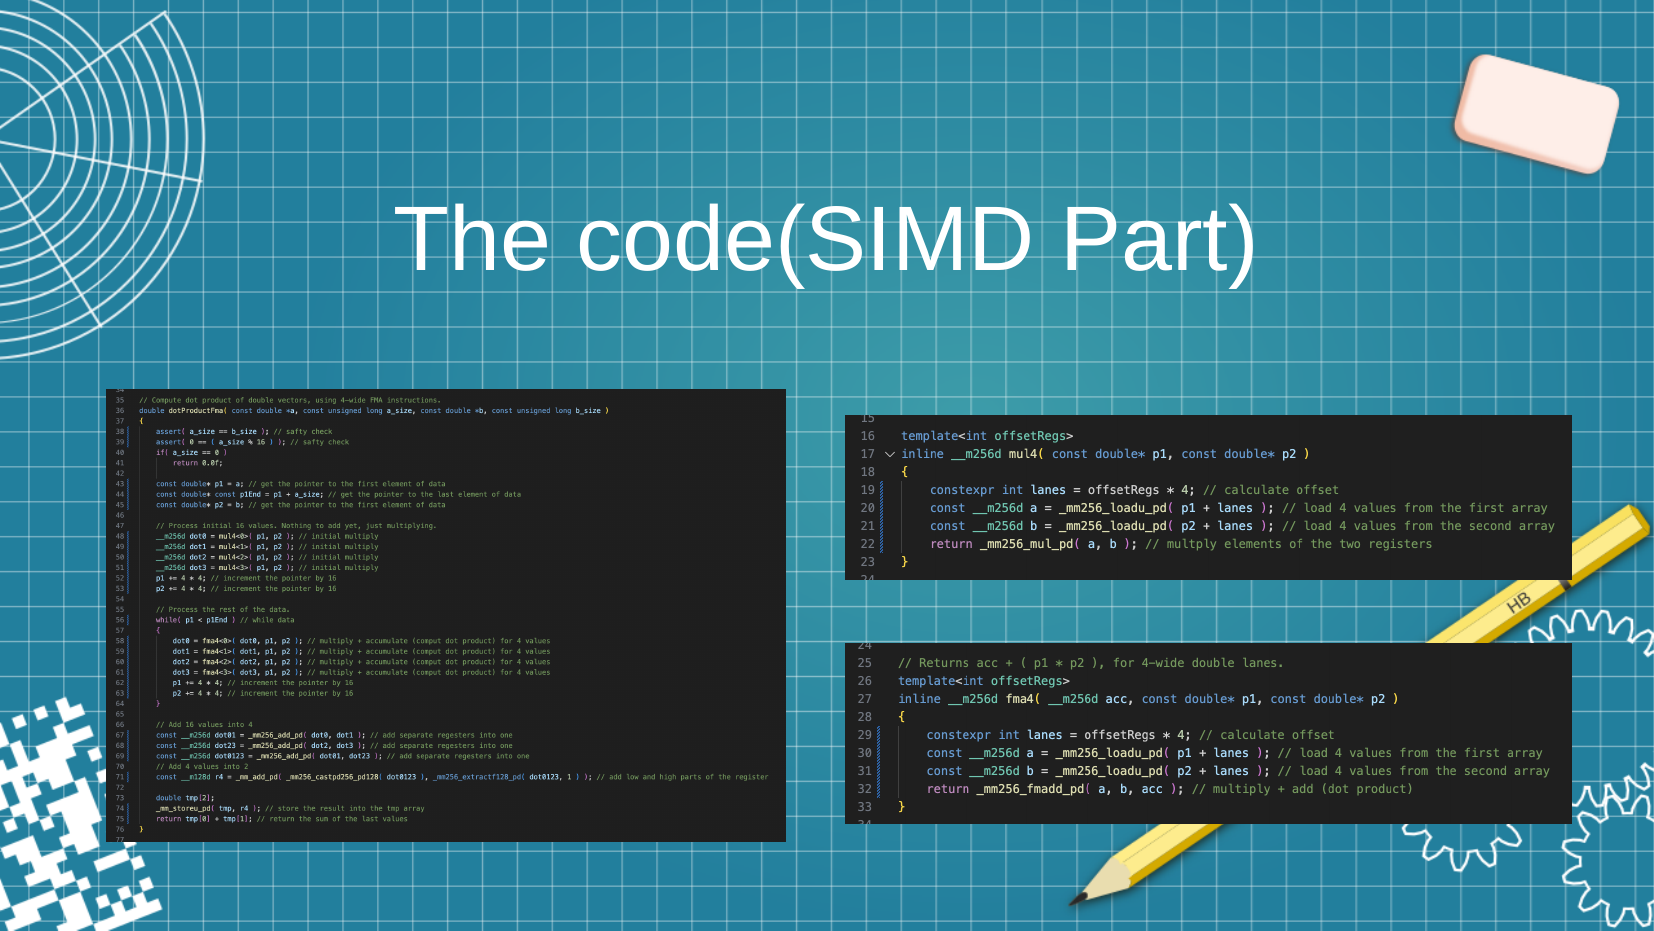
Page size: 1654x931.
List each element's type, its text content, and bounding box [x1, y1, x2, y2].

title The code(SIMD Part) [82, 132, 1571, 346]
picture [0, 0, 1654, 931]
